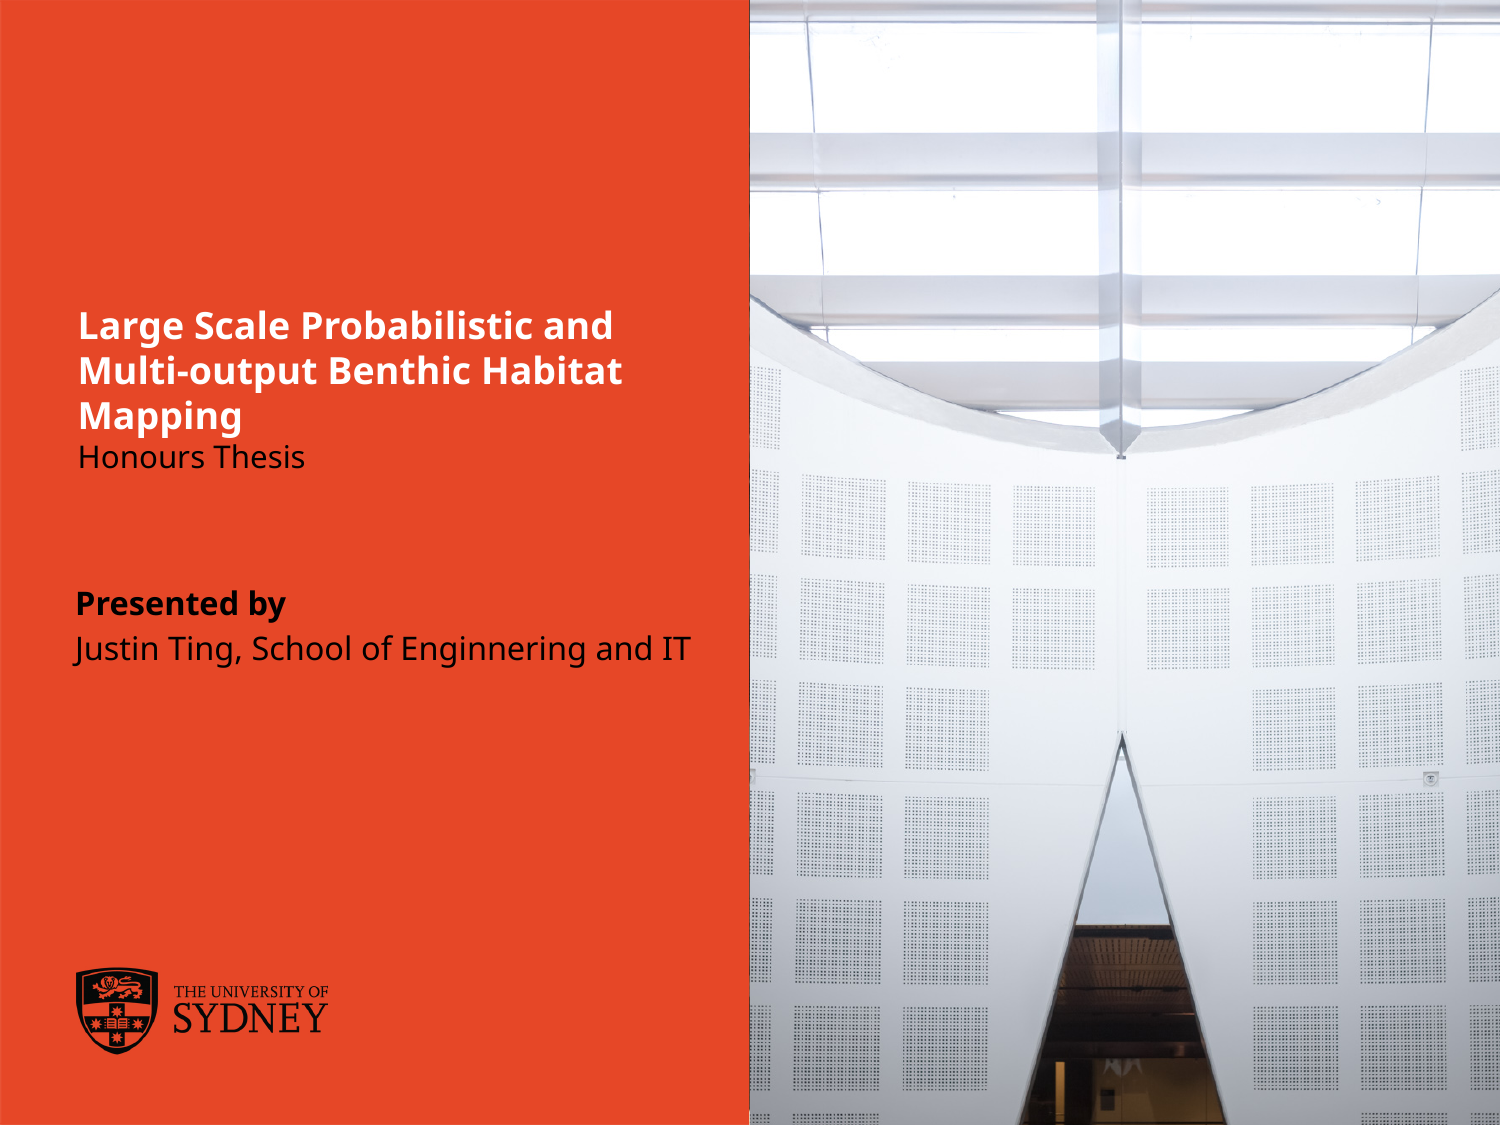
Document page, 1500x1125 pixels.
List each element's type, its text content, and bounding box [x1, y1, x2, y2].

list Presented by Justin Ting, School of Enginnering and IT [60, 574, 711, 715]
picture [0, 0, 1500, 1125]
title Large Scale Probabilistic and Multi-output Benthic Habitat Mapping Honours Thesis [62, 294, 711, 552]
